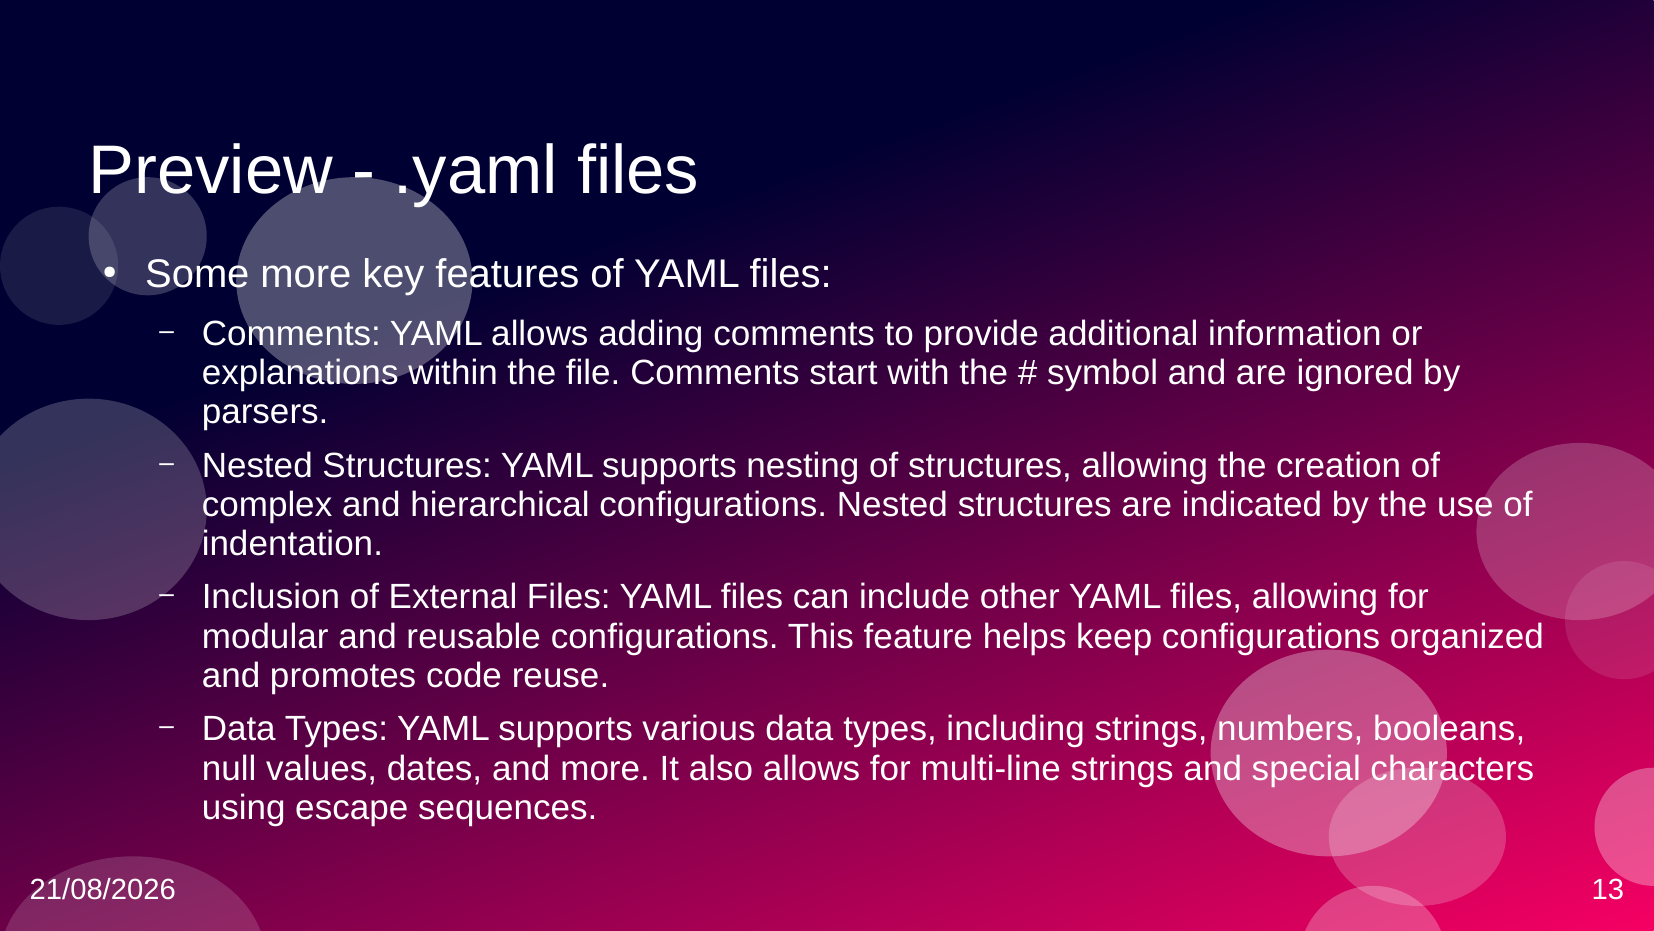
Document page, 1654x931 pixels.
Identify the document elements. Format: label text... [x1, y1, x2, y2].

list Some more key features of YAML files: Comments: YAML allows adding comments to provide additional information or explanations within the file. Comments start with the # symbol and are ignored by parsers. Nested Structures: YAML supports nesting of structures, allowing the creation of complex and hierarchical configurations. Nested structures are indicated by the use of indentation. Inclusion of External Files: YAML files can include other YAML files, allowing for modular and reusable configurations. This feature helps keep configurations organized and promotes code reuse. Data Types: YAML supports various data types, including strings, numbers, booleans, null values, dates, and more. It also allows for multi-line strings and special characters using escape sequences. [88, 250, 1565, 827]
title Preview - .yaml files [88, 88, 1565, 250]
